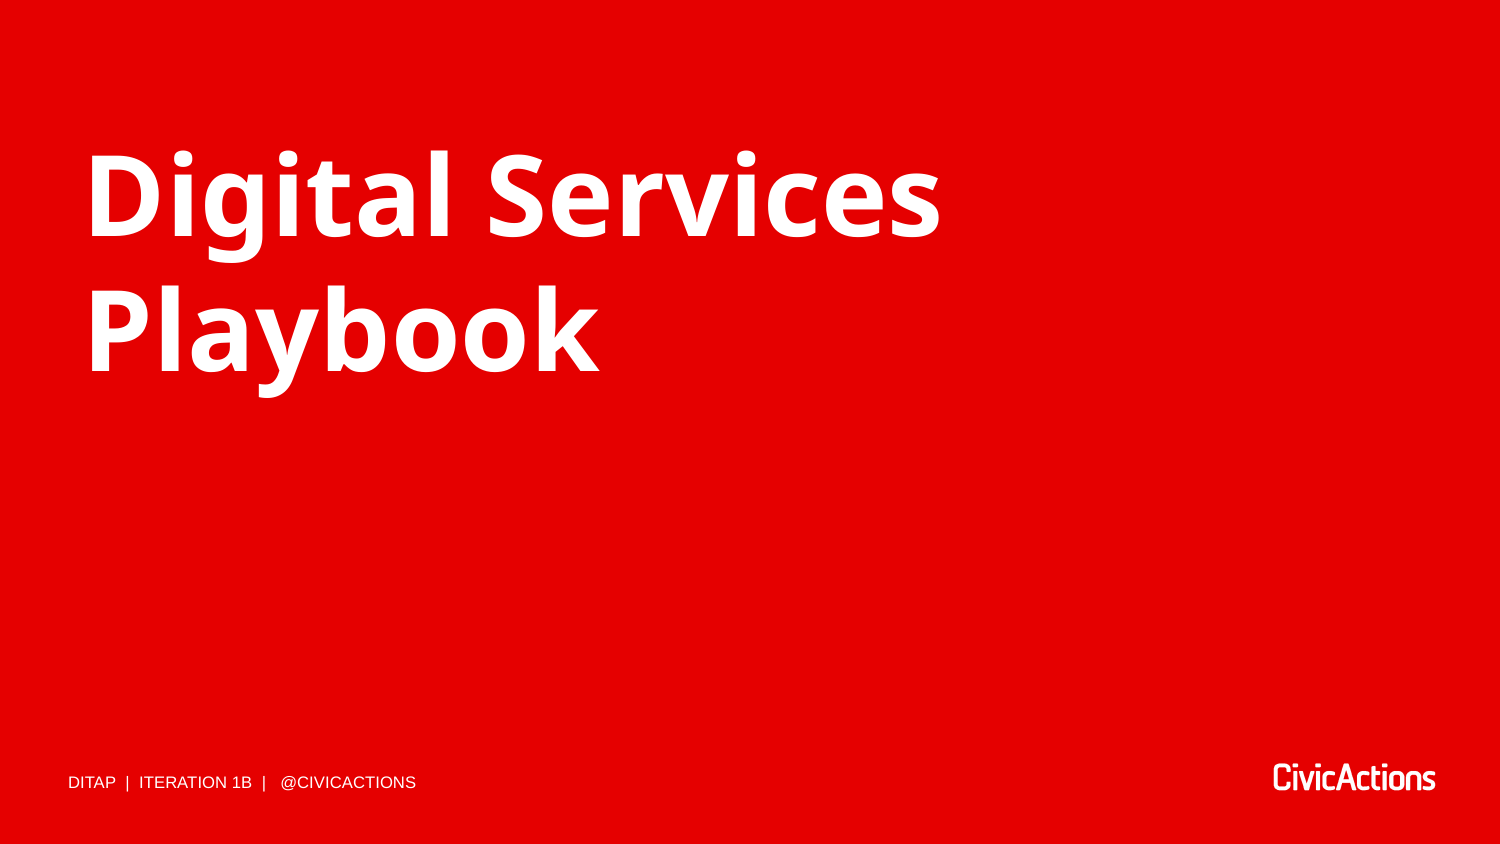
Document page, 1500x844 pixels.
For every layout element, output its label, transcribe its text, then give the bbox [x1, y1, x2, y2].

text_box Digital Services Playbook [73, 114, 1354, 470]
picture [1271, 758, 1438, 795]
